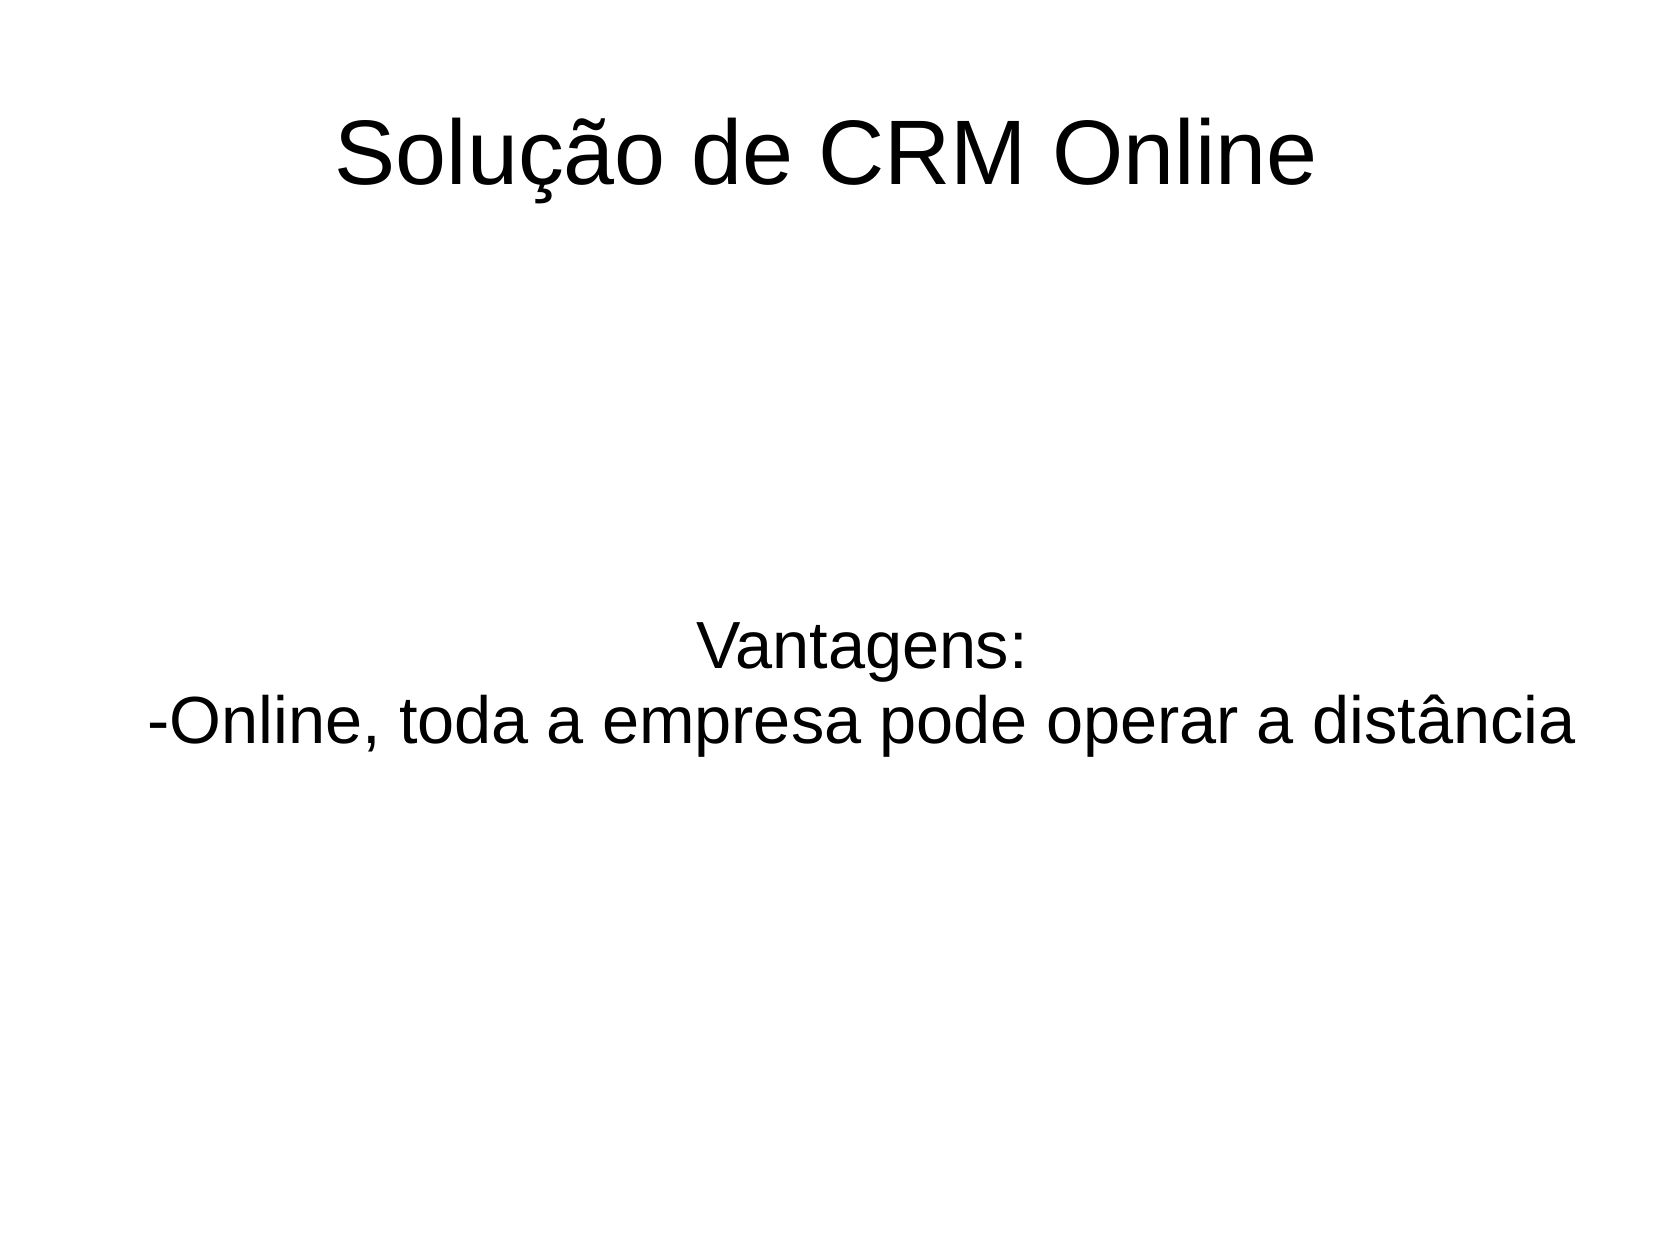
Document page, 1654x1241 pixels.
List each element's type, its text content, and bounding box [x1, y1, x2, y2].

title Solução de CRM Online [82, 56, 1571, 250]
subtitle Vantagens: -Online, toda a empresa pode operar a distância [118, 318, 1607, 1123]
